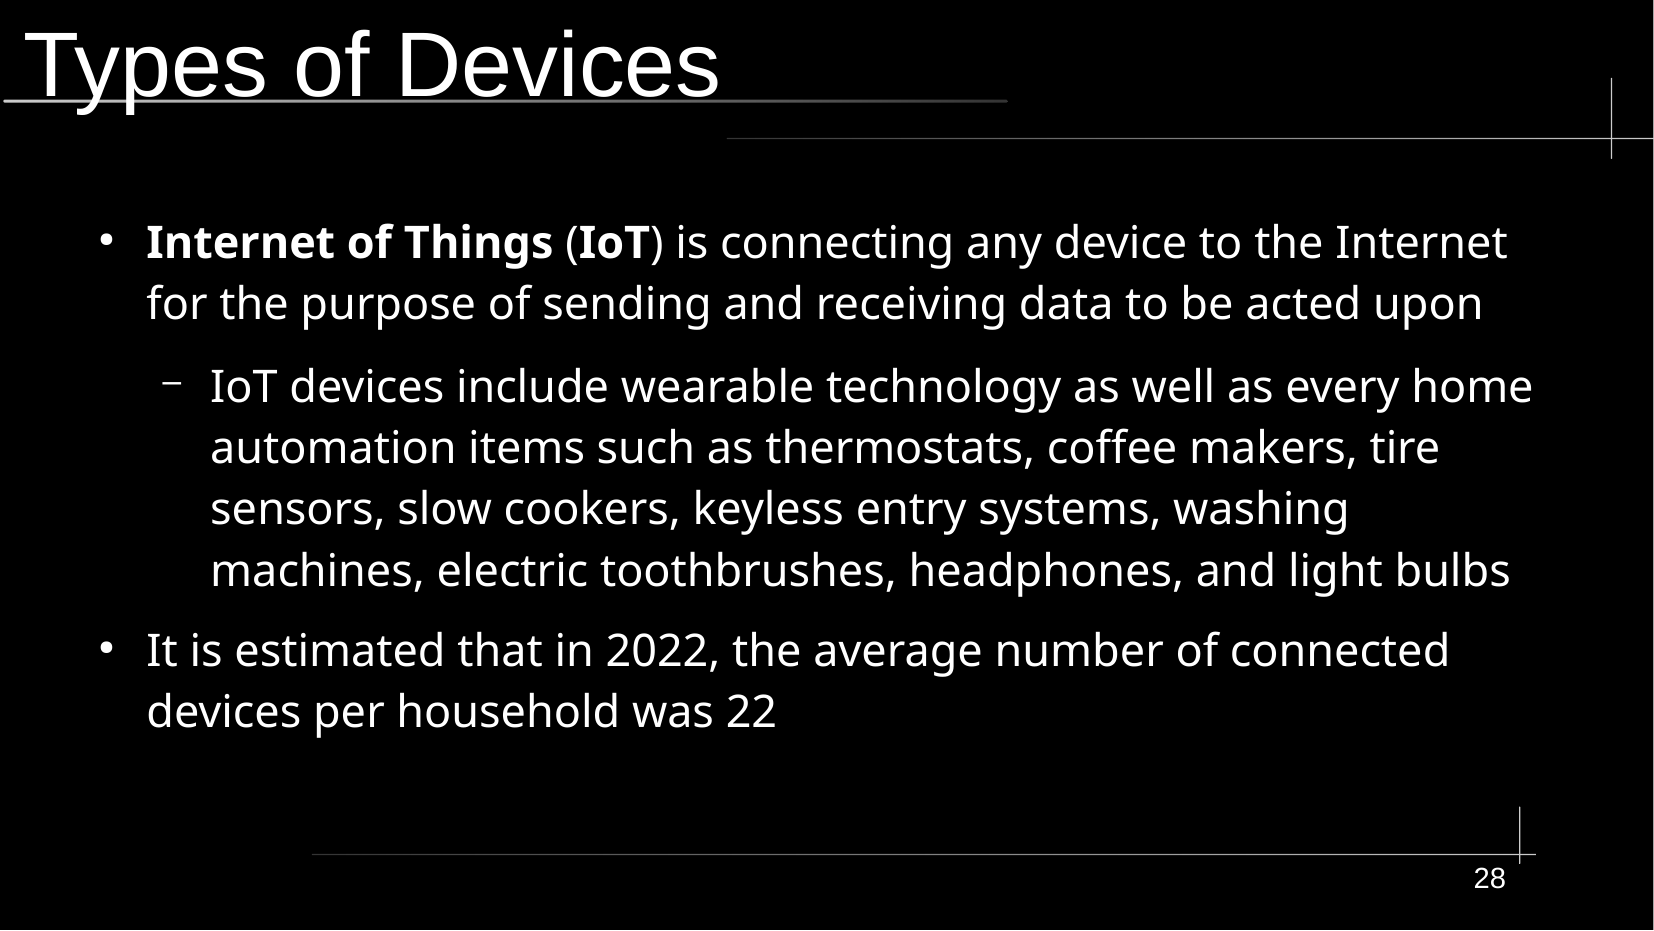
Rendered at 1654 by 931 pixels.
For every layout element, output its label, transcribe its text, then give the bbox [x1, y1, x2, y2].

list Internet of Things (IoT) is connecting any device to the Internet for the purpose of sending and receiving data to be acted upon IoT devices include wearable technology as well as every home automation items such as thermostats, coffee makers, tire sensors, slow cookers, keyless entry systems, washing machines, electric toothbrushes, headphones, and light bulbs It is estimated that in 2022, the average number of connected devices per household was 22 [82, 210, 1571, 750]
title Types of Devices [23, 11, 1589, 119]
